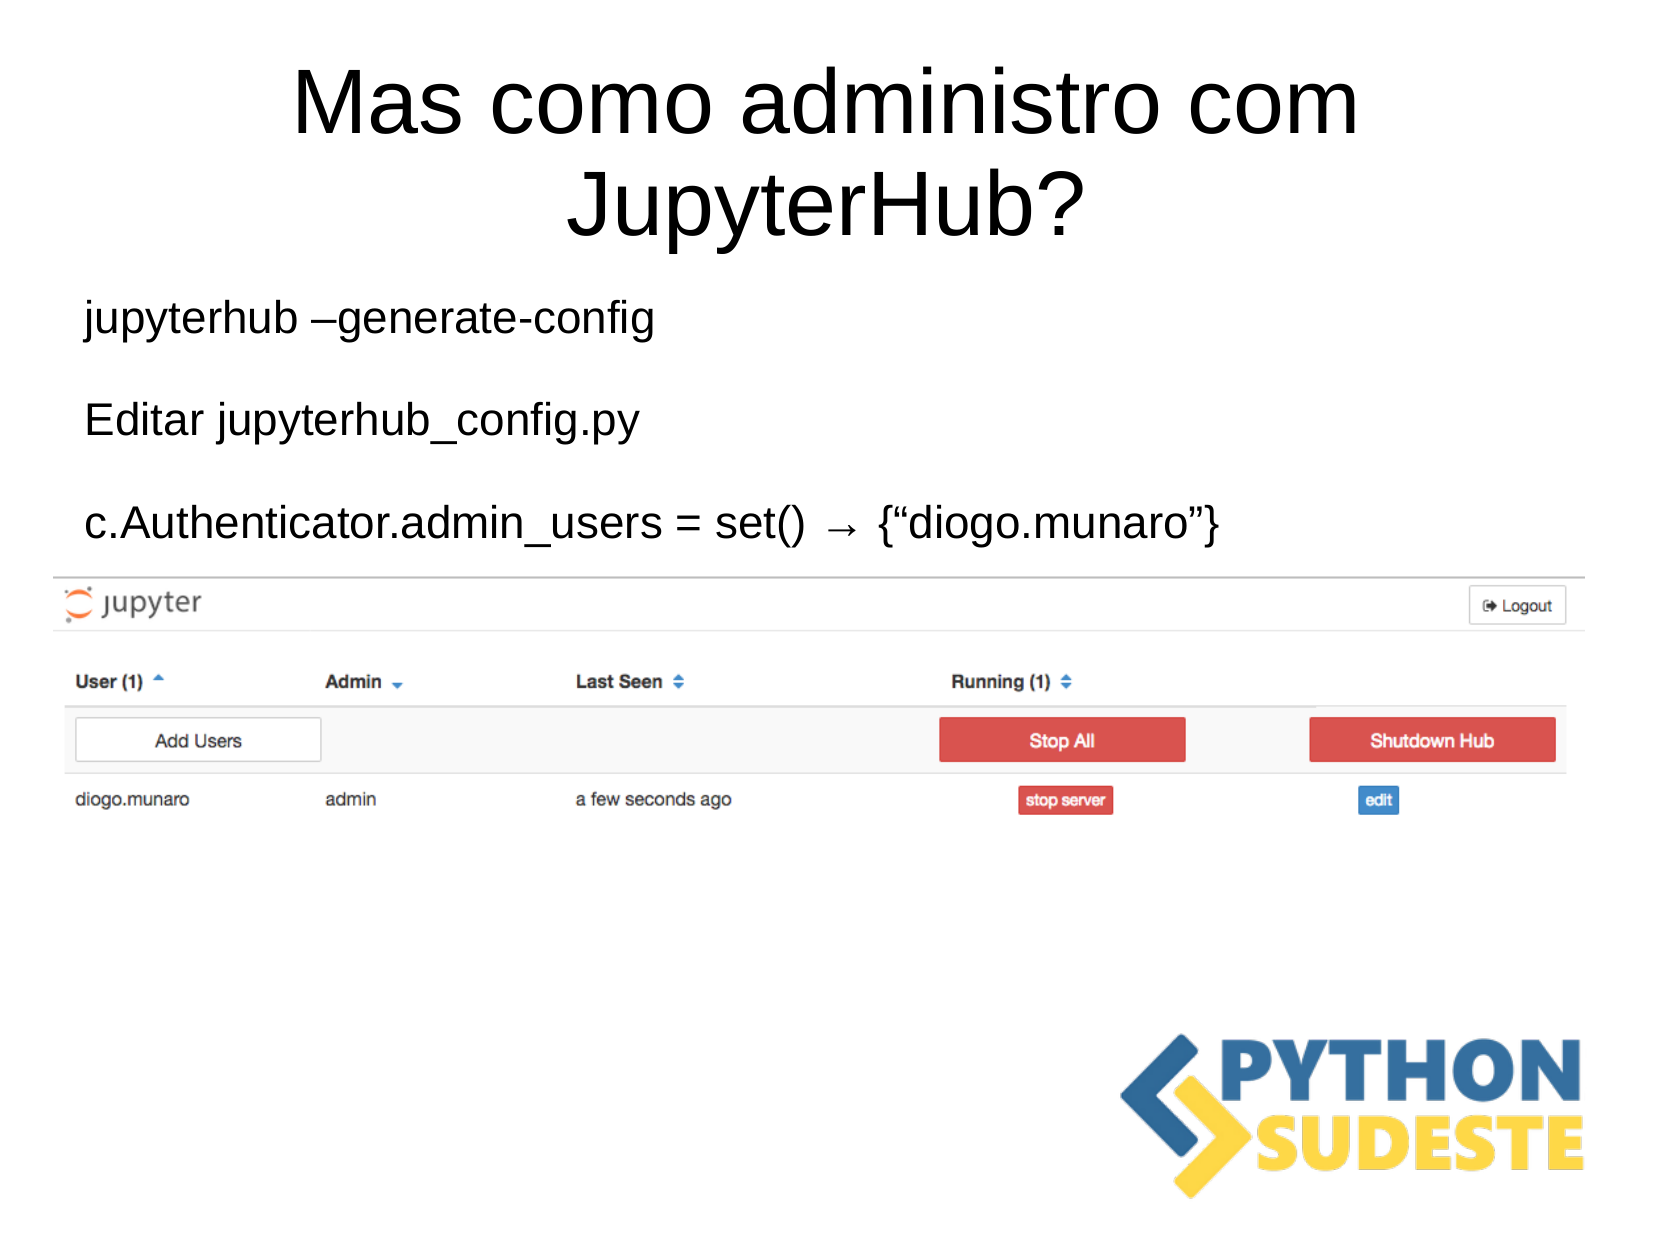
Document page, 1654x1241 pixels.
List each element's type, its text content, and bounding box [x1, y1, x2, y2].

text_box jupyterhub –generate-config Editar jupyterhub_config.py c.Authenticator.admin_users = set() → {“diogo.munaro”} [70, 284, 1616, 556]
picture [53, 576, 1585, 844]
title Mas como administro com JupyterHub? [82, 49, 1571, 257]
picture [1118, 1032, 1654, 1203]
